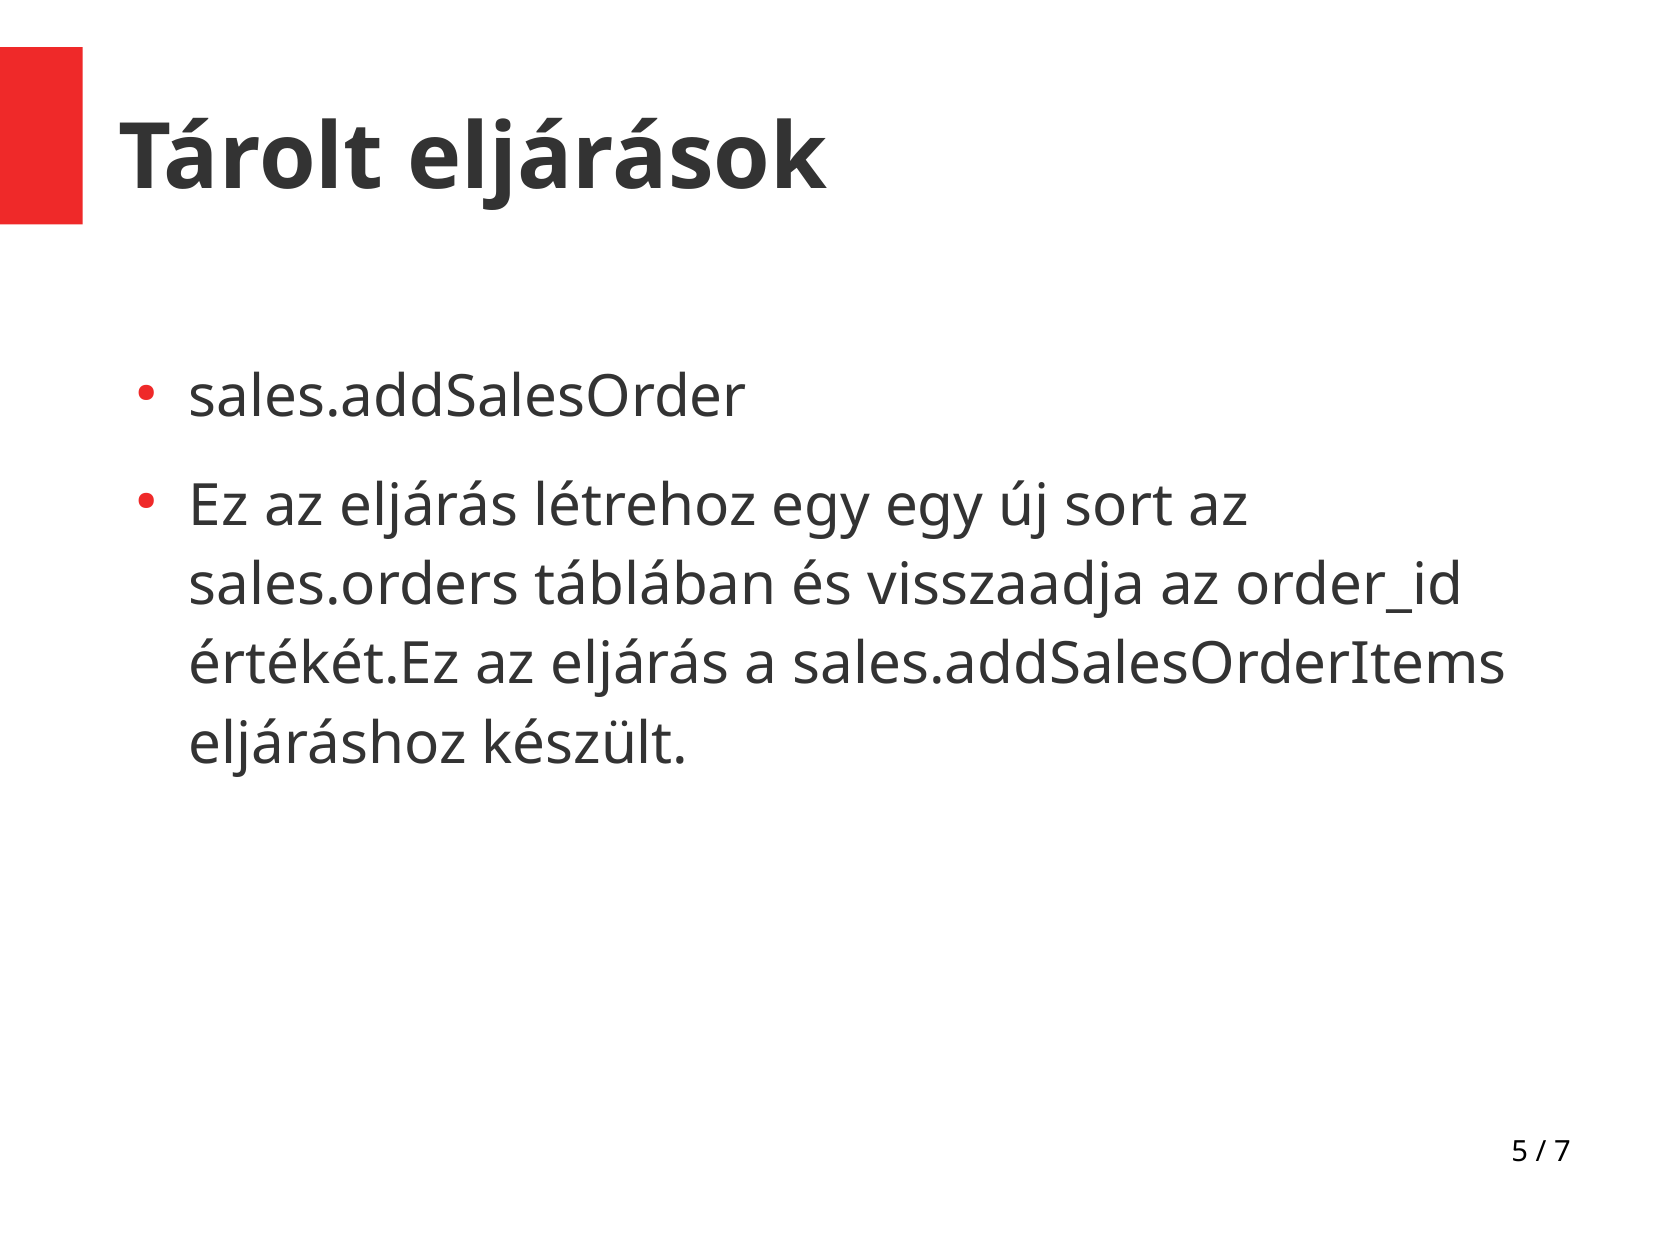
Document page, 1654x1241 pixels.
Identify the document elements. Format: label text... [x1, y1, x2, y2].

title Tárolt eljárások [118, 49, 1571, 257]
list sales.addSalesOrder Ez az eljárás létrehoz egy egy új sort az sales.orders táblában és visszaadja az order_id értékét.Ez az eljárás a sales.addSalesOrderItems eljáráshoz készült. [118, 354, 1536, 1074]
